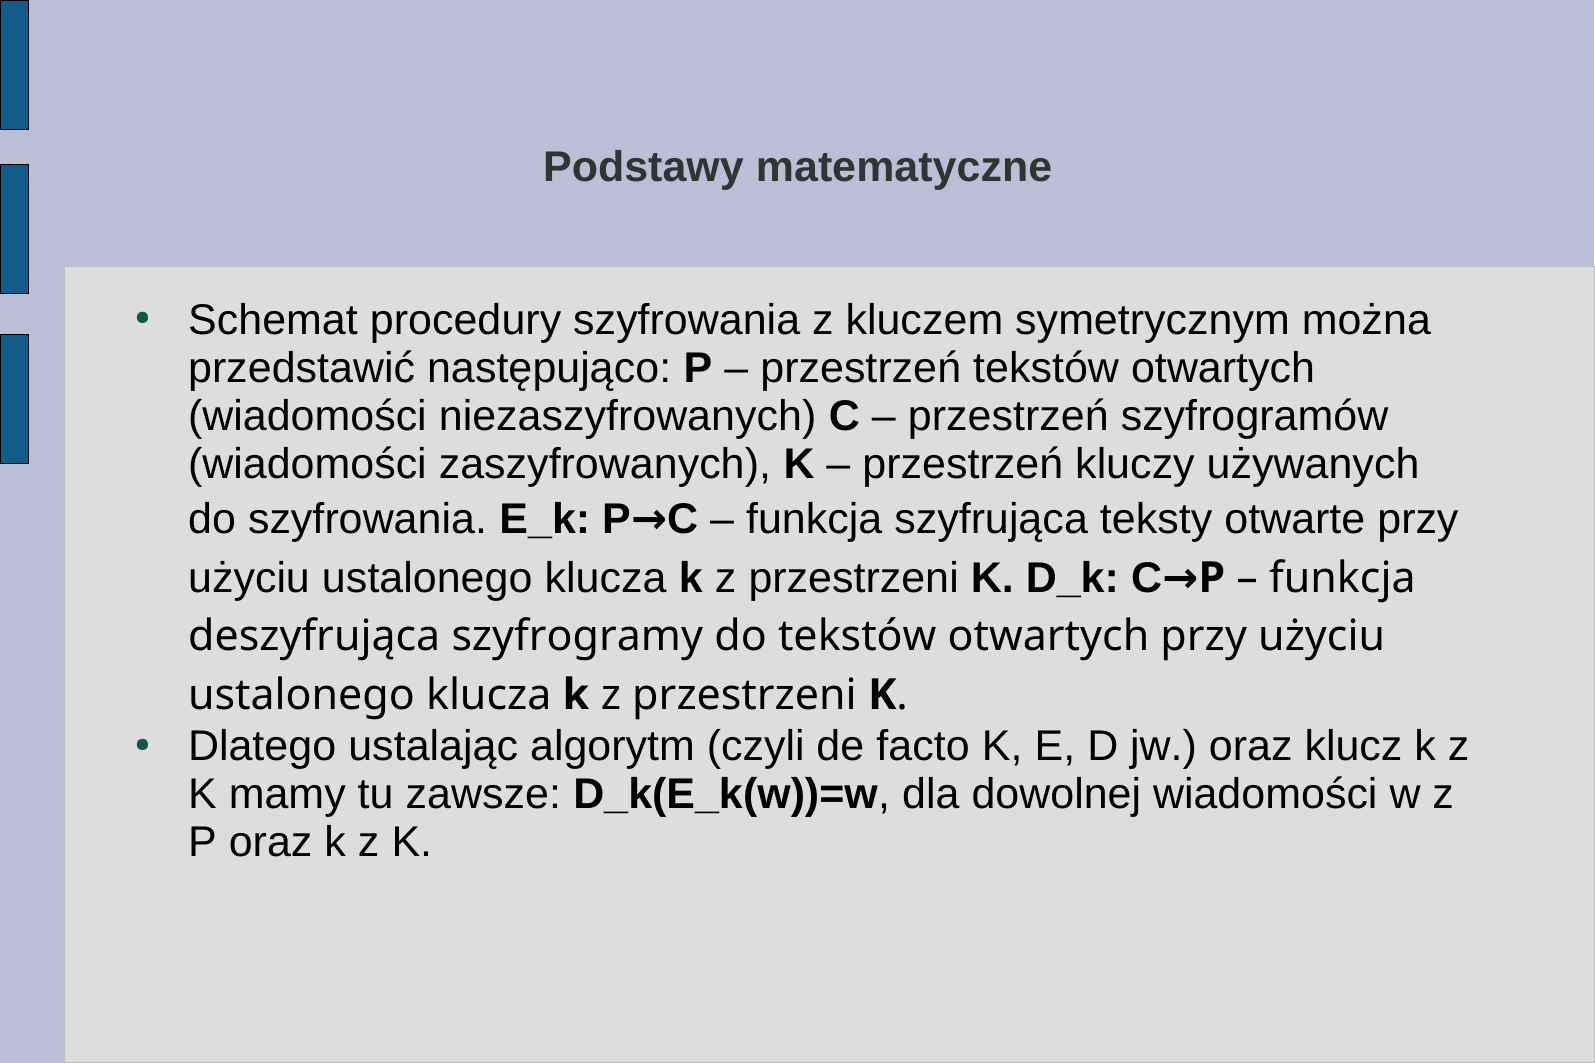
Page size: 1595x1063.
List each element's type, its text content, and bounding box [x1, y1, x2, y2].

list Schemat procedury szyfrowania z kluczem symetrycznym można przedstawić następująco: P – przestrzeń tekstów otwartych (wiadomości niezaszyfrowanych) C – przestrzeń szyfrogramów (wiadomości zaszyfrowanych), K – przestrzeń kluczy używanych do szyfrowania. E_k: P→C – funkcja szyfrująca teksty otwarte przy użyciu ustalonego klucza k z przestrzeni K. D_k: C→P – funkcja deszyfrująca szyfrogramy do tekstów otwartych przy użyciu ustalonego klucza k z przestrzeni K. Dlatego ustalając algorytm (czyli de facto K, E, D jw.) oraz klucz k z K mamy tu zawsze: D_k(E_k(w))=w, dla dowolnej wiadomości w z P oraz k z K. [117, 295, 1479, 966]
title Podstawy matematyczne [117, 78, 1479, 256]
